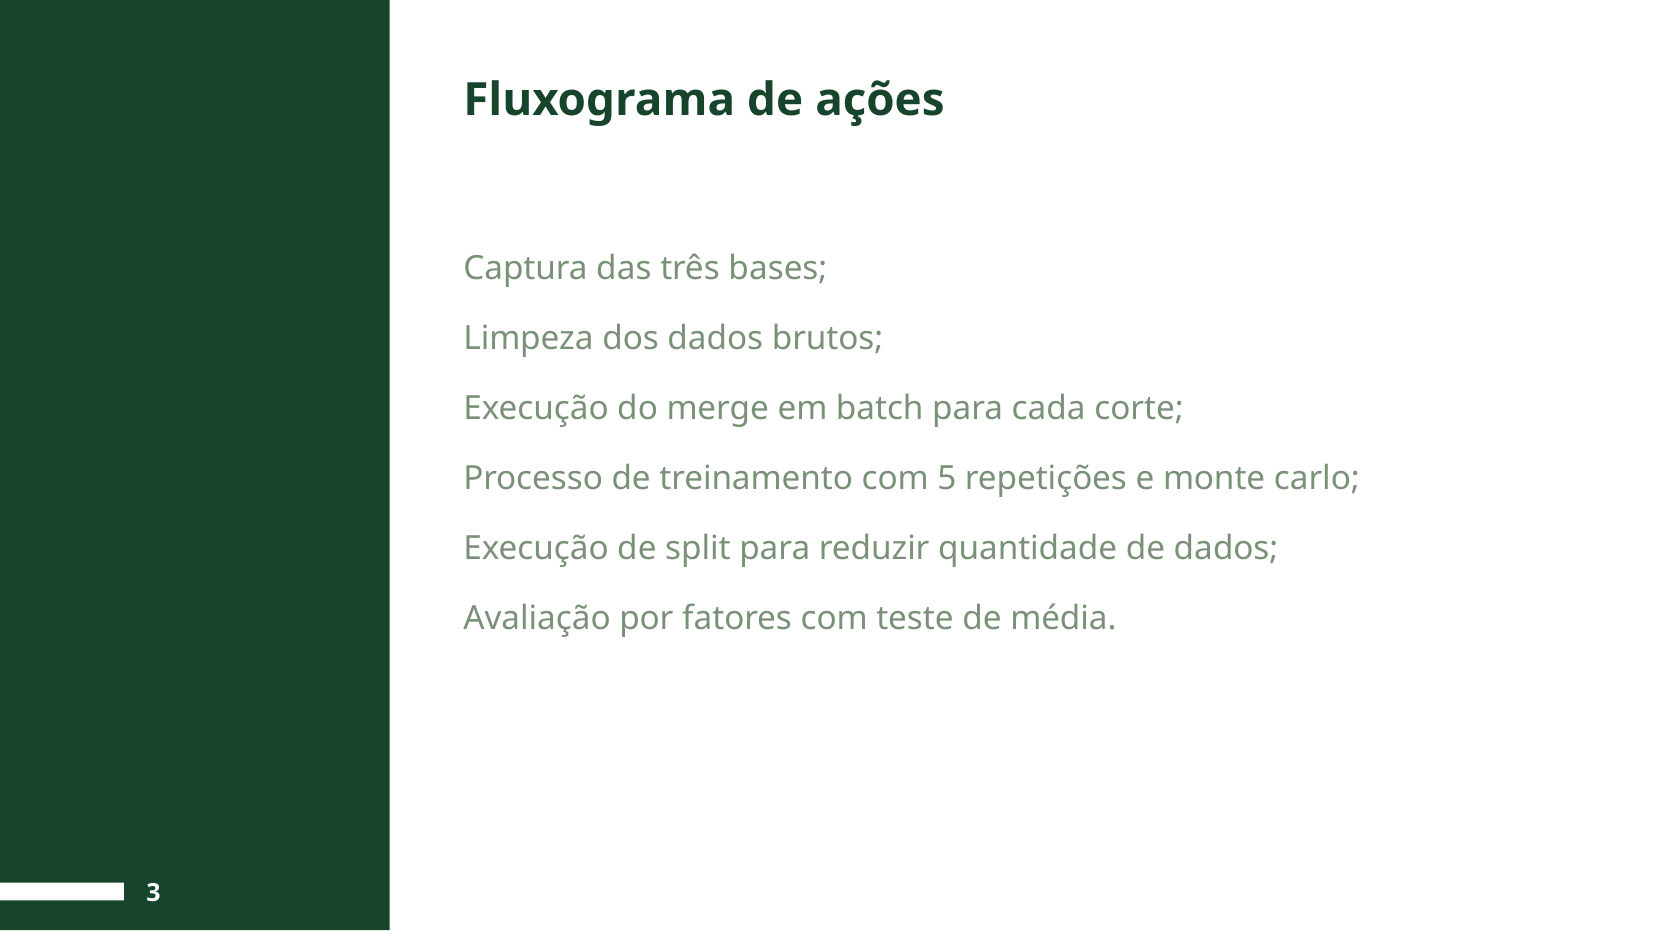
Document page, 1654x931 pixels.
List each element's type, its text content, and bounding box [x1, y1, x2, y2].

text_box Fluxograma de ações [448, 59, 1601, 177]
text_box <número> [79, 870, 228, 913]
text_box [0, 0, 390, 931]
text_box Captura das três bases; Limpeza dos dados brutos; Execução do merge em batch para cada corte; Processo de treinamento com 5 repetições e monte carlo; Execução de split para reduzir quantidade de dados; Avaliação por fatores com teste de média. [448, 236, 1601, 810]
